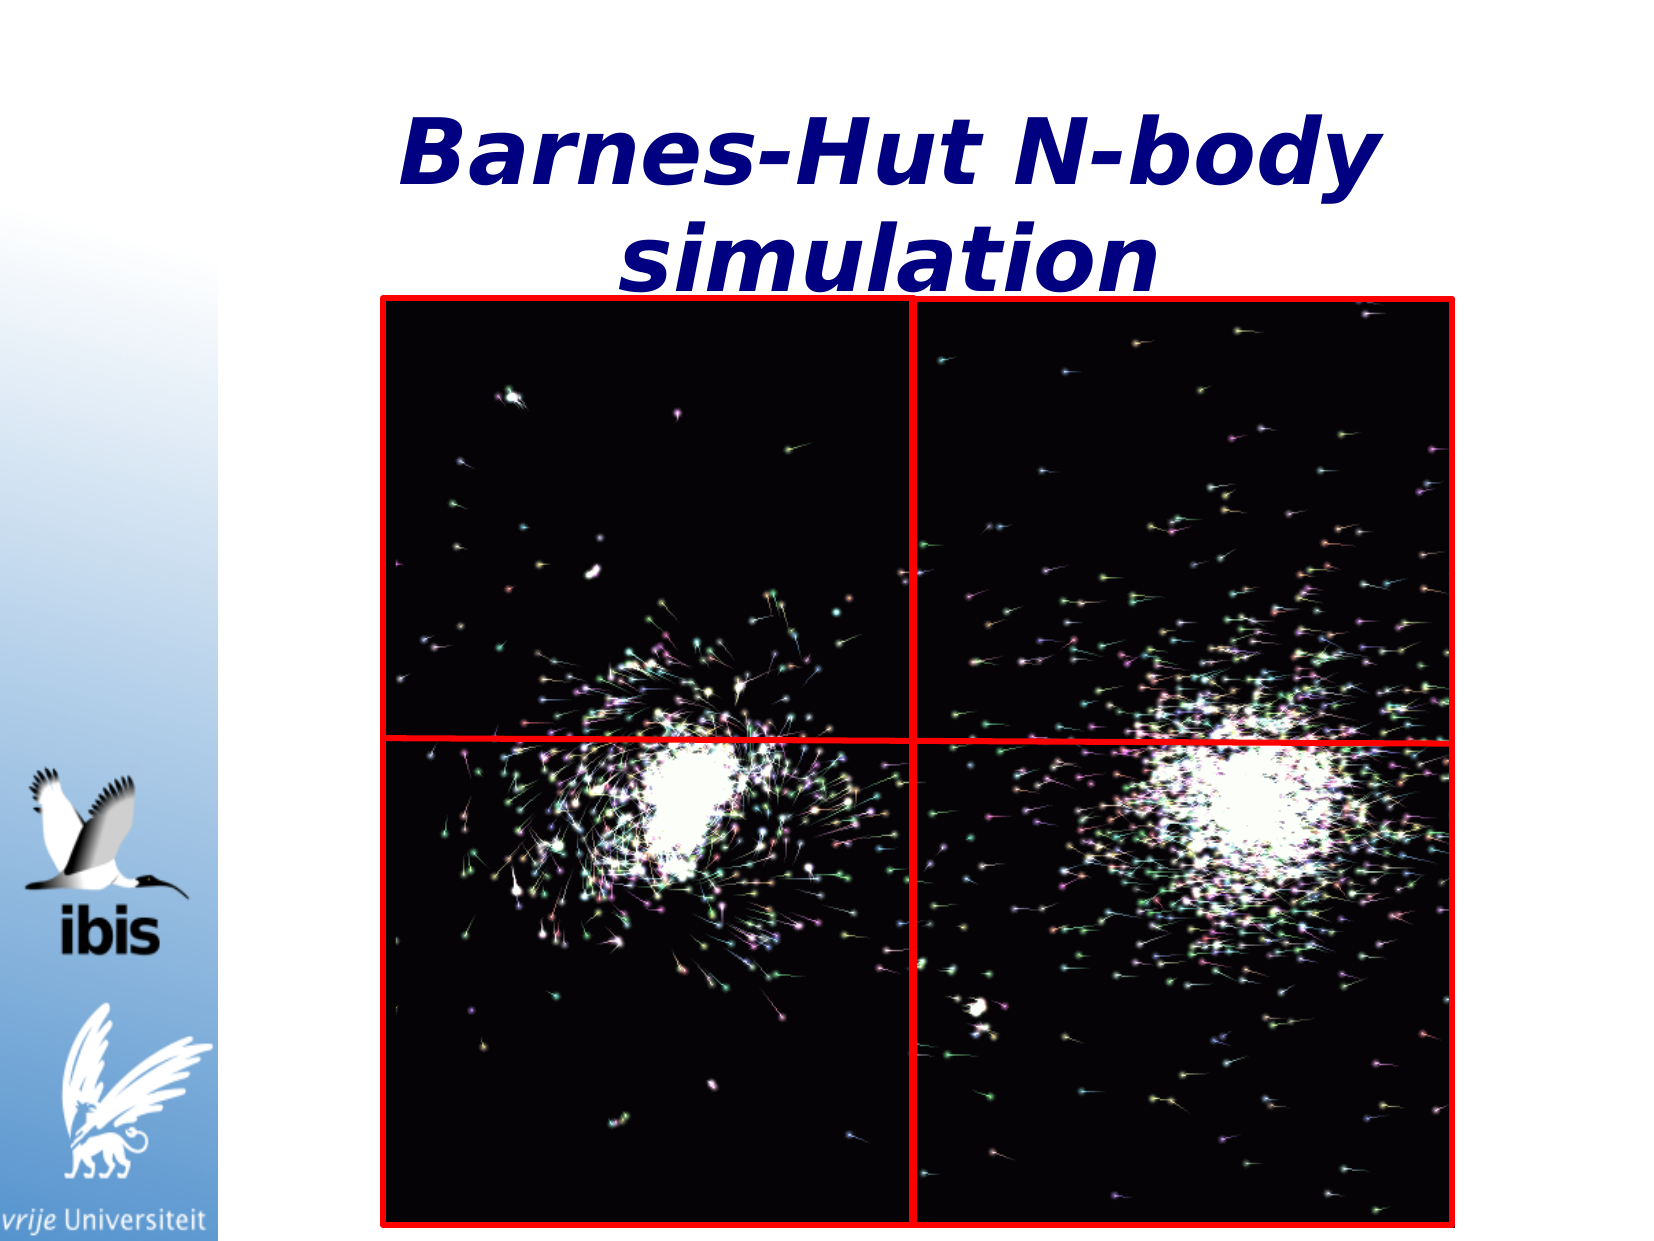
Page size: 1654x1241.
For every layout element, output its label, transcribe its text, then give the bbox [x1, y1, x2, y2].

picture [917, 744, 1449, 1222]
picture [386, 301, 909, 737]
picture [0, 0, 218, 1241]
title Barnes-Hut N-body simulation [248, 99, 1534, 314]
picture [917, 302, 1449, 740]
picture [386, 742, 909, 1222]
